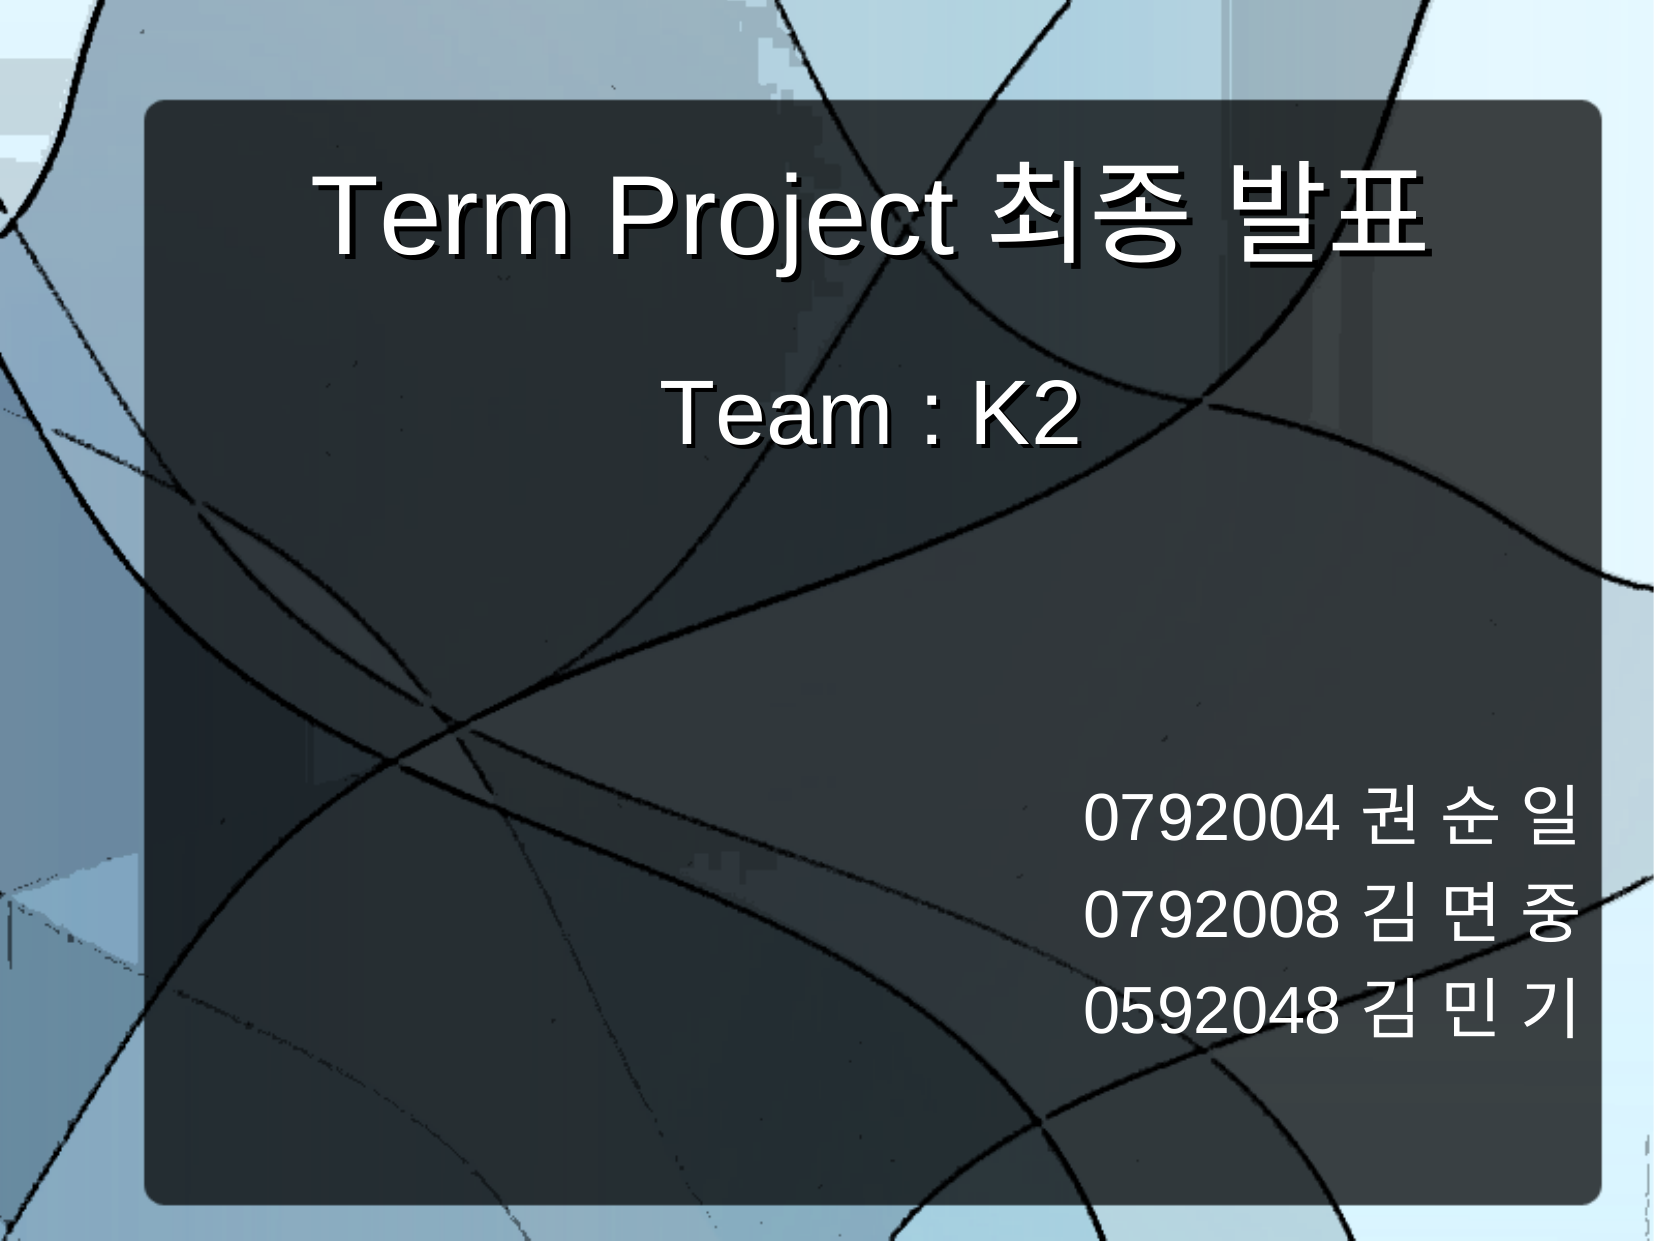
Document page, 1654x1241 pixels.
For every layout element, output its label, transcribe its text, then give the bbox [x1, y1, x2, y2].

picture [0, 0, 1654, 1241]
subtitle Term Project 최종 발표 Team : K2 0792004 권 순 일 0792008 김 면 중 0592048 김 민 기 [159, 108, 1583, 1069]
